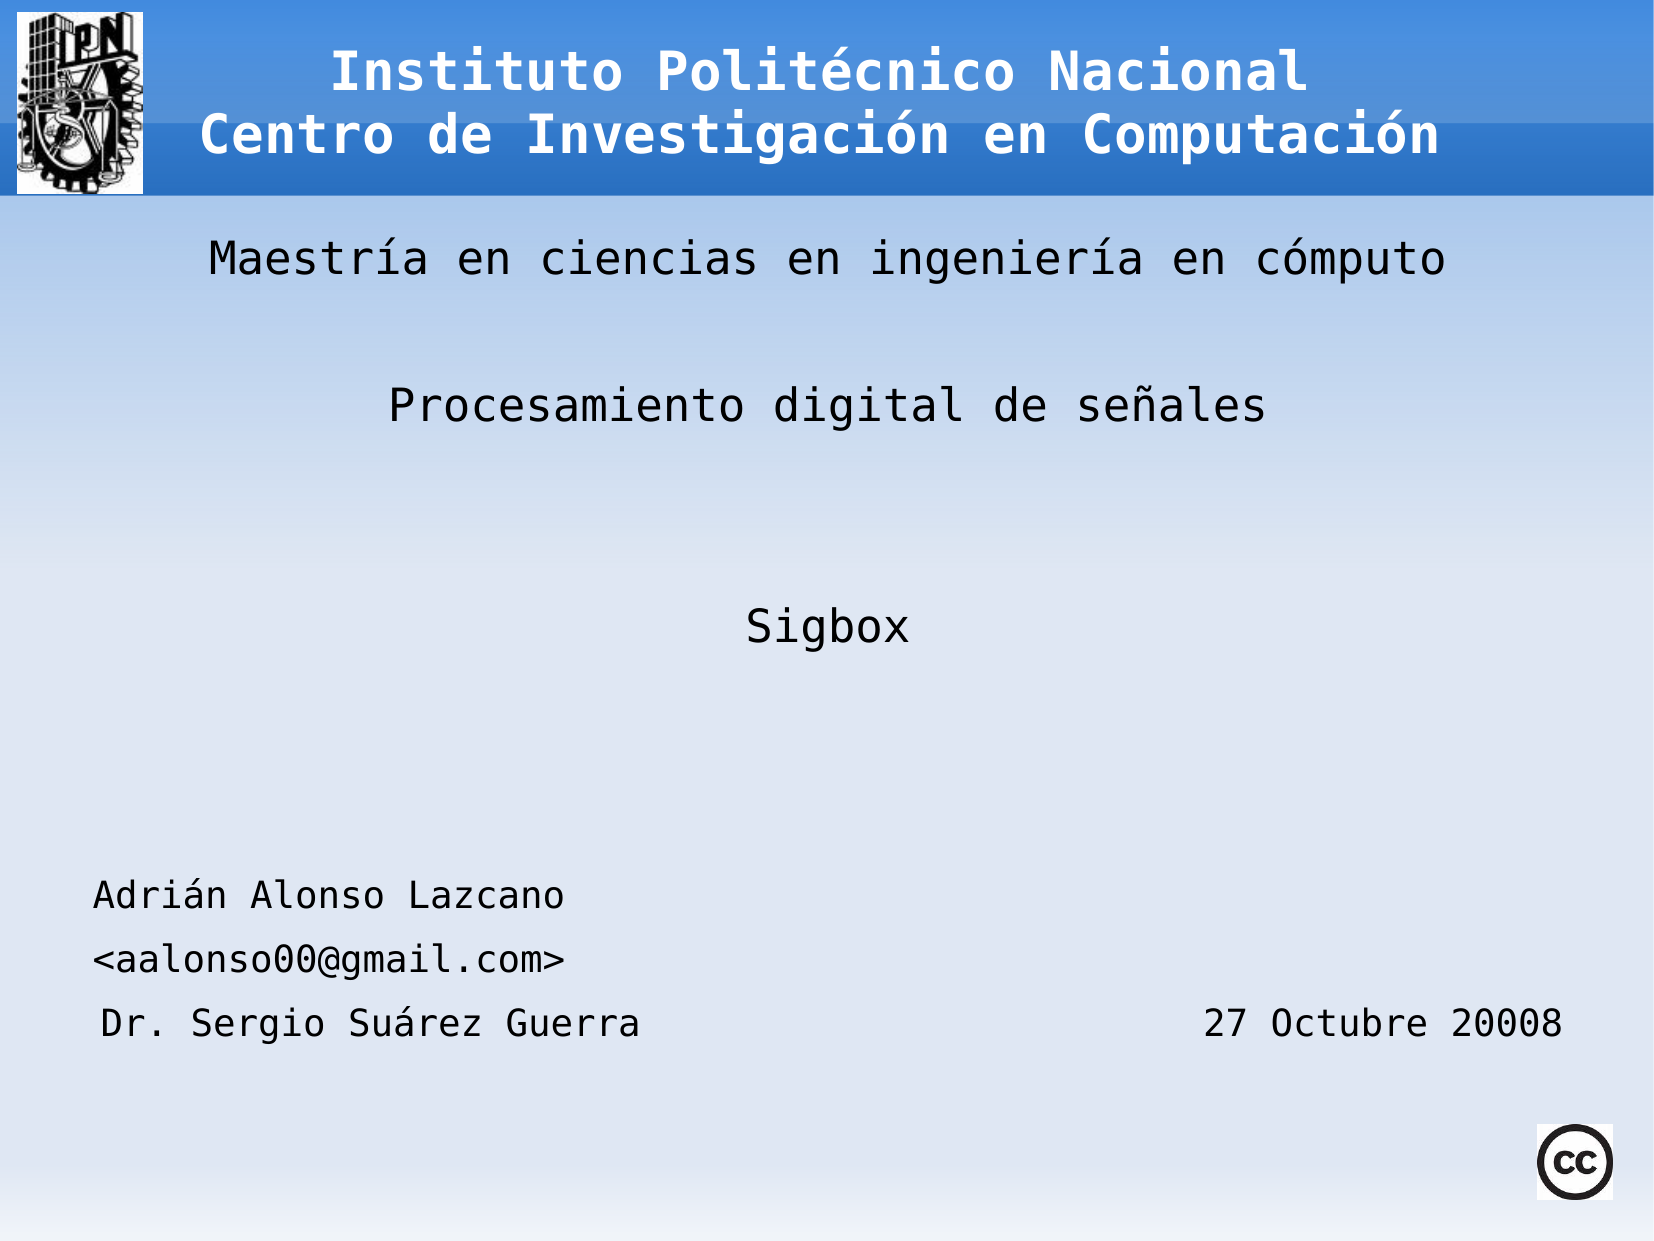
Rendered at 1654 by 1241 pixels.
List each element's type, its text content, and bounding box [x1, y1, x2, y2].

title Instituto Politécnico Nacional Centro de Investigación en Computación [76, 0, 1565, 208]
list Maestría en ciencias en ingeniería en cómputo Procesamiento digital de señales Sigbox Adrián Alonso Lazcano <aalonso00@gmail.com> Dr. Sergio Suárez Guerra 27 Octubre 20008 [75, 231, 1564, 1163]
picture [0, 0, 1654, 1241]
